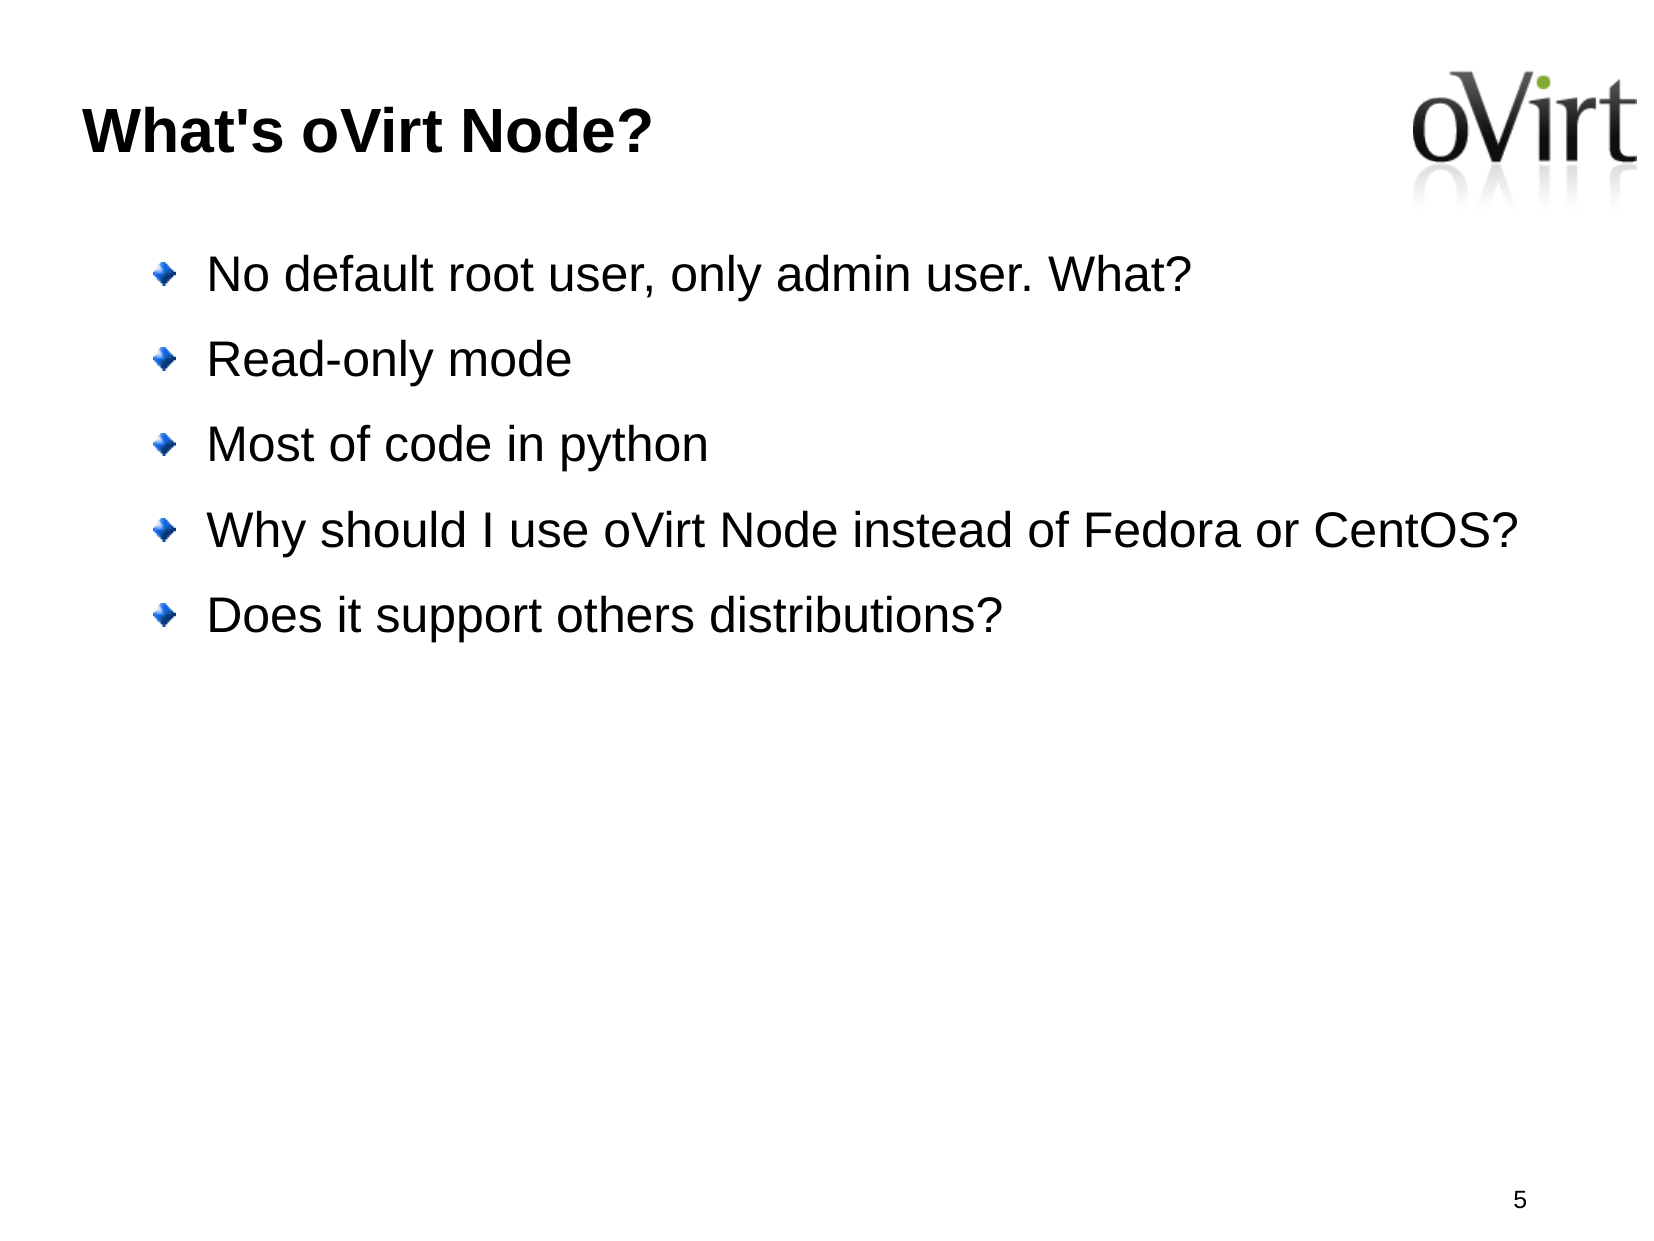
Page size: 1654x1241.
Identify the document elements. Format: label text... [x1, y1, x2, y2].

title What's oVirt Node? [82, 37, 1303, 226]
list No default root user, only admin user. What? Read-only mode Most of code in python Why should I use oVirt Node instead of Fedora or CentOS? Does it support others distributions? [135, 160, 1606, 955]
picture [1413, 63, 1637, 212]
